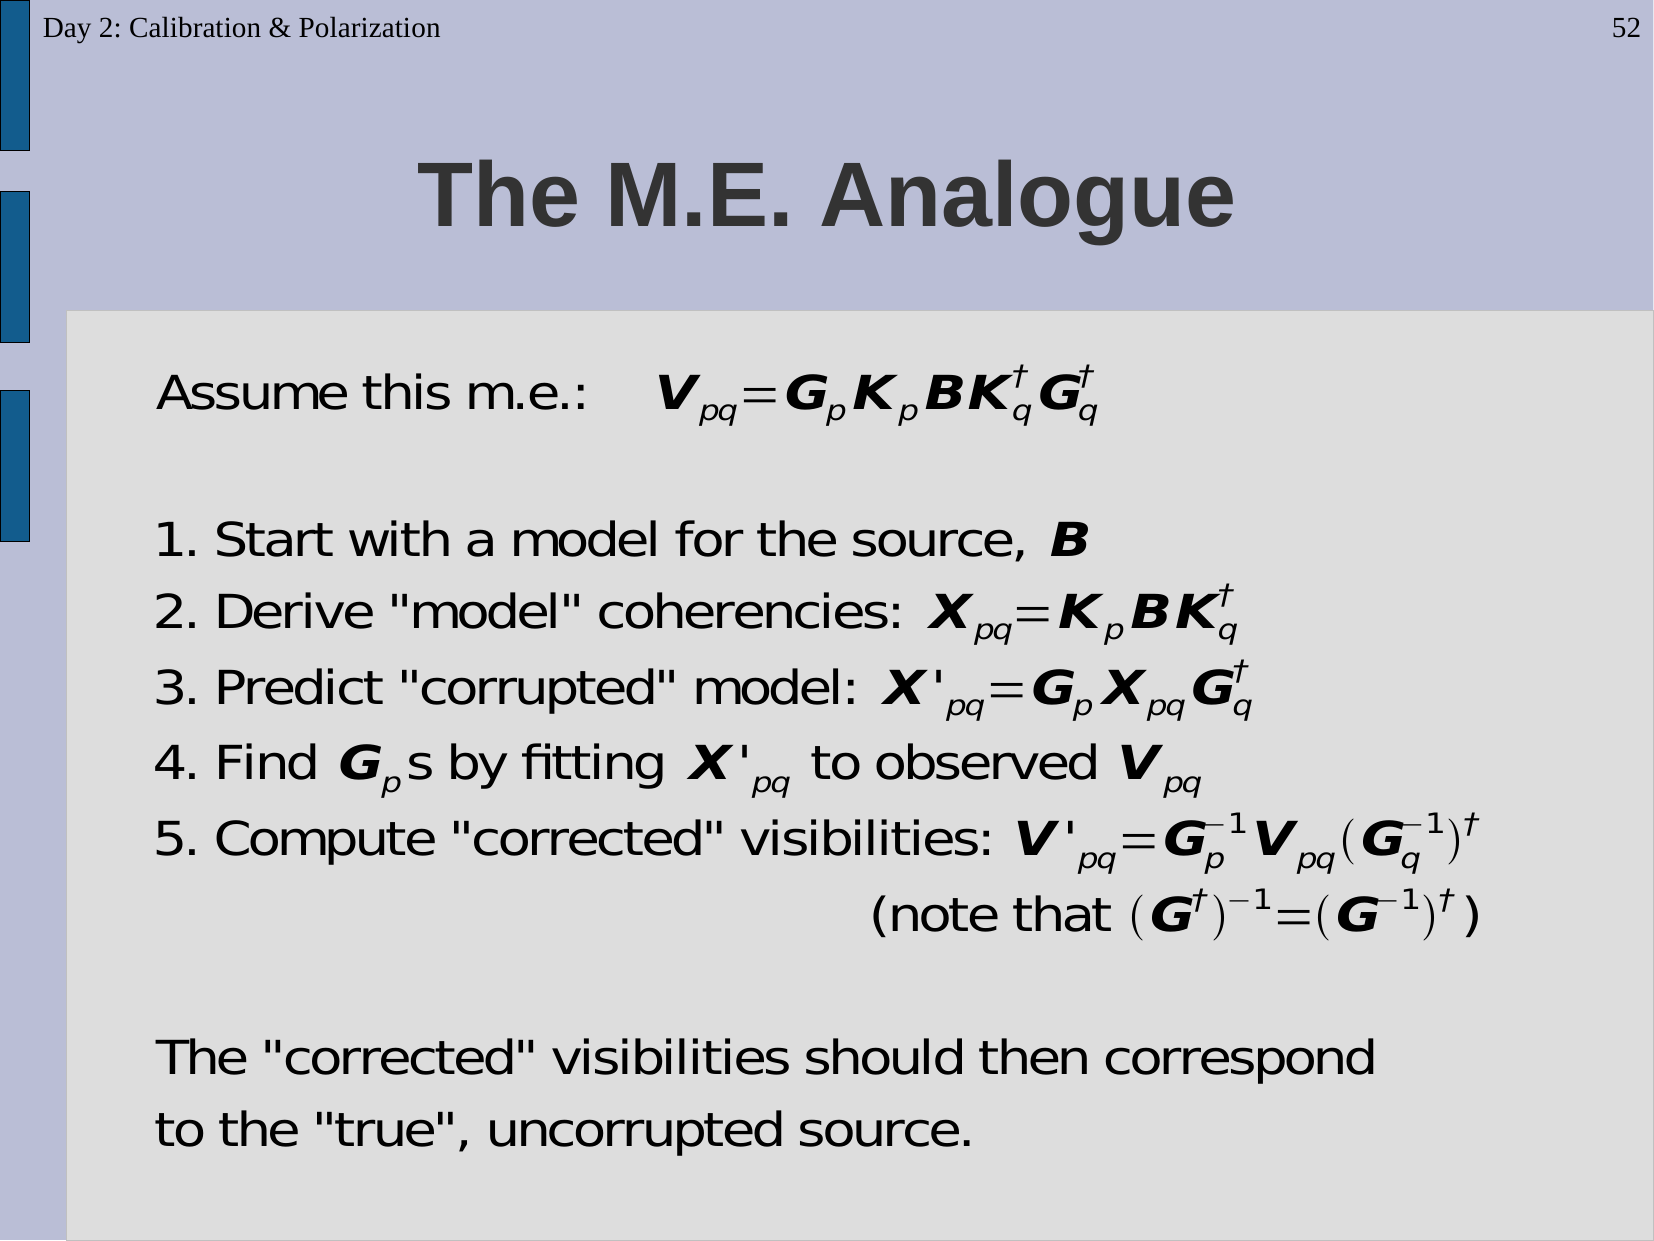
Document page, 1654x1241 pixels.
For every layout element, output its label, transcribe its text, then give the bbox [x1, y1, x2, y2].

chart [146, 354, 1487, 1232]
title The M.E. Analogue [121, 98, 1534, 291]
